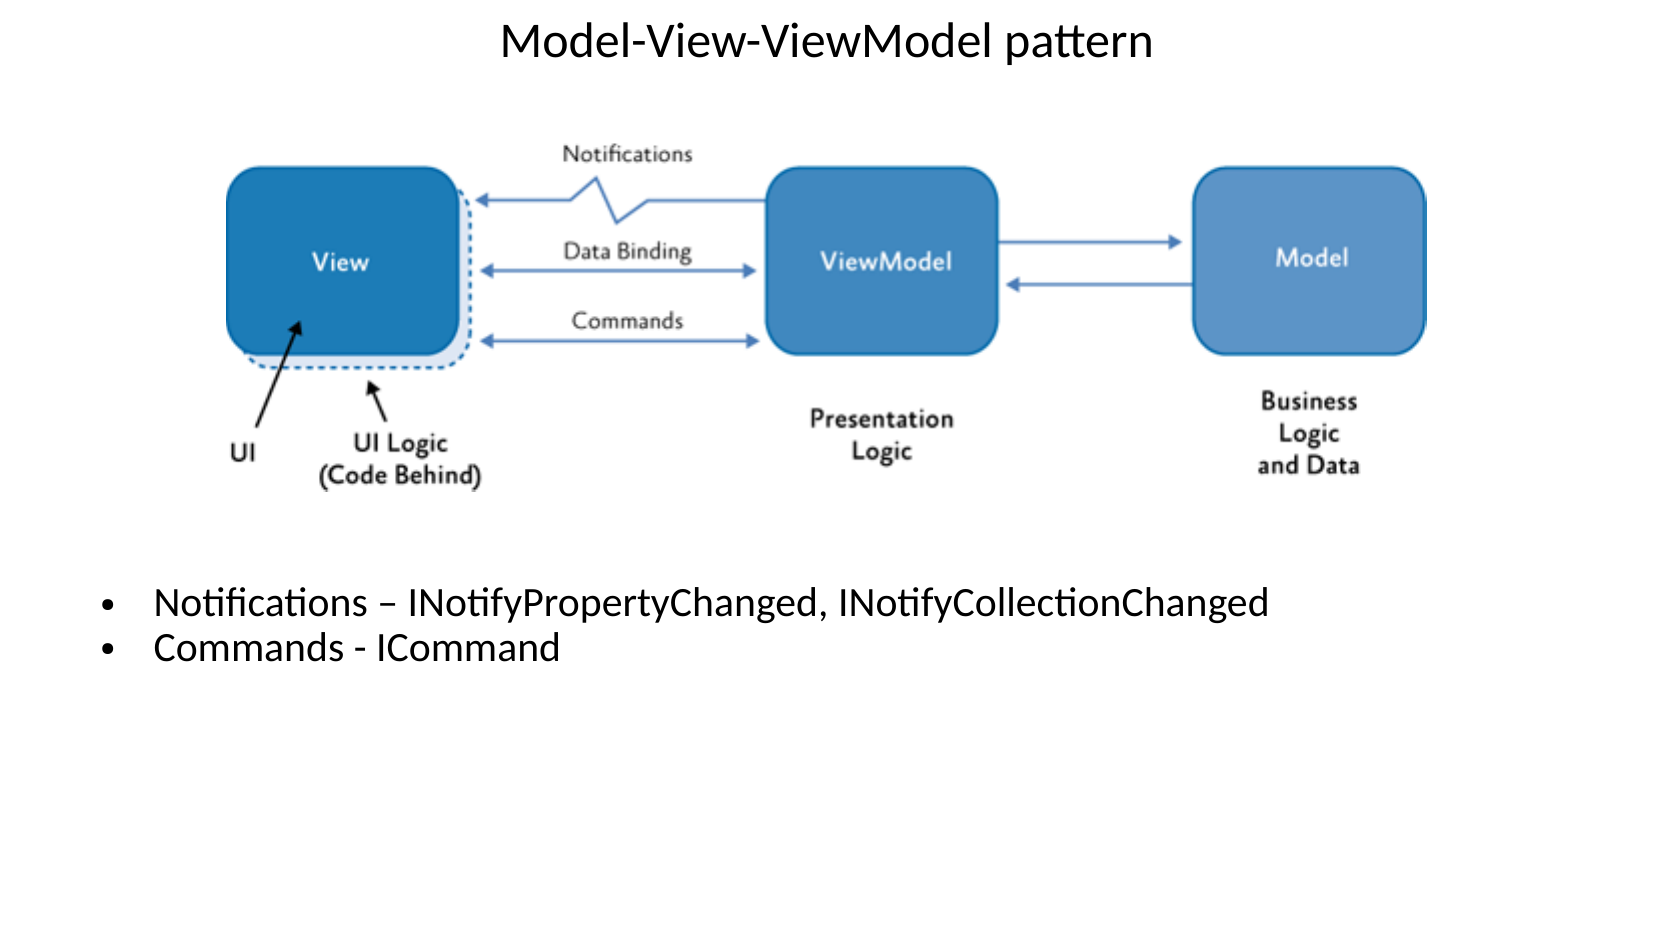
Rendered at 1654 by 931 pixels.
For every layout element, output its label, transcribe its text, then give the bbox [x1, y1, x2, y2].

picture [226, 142, 1427, 493]
list Notifications – INotifyPropertyChanged, INotifyCollectionChanged Commands - ICommand [82, 585, 1571, 916]
title Model-View-ViewModel pattern [82, 15, 1571, 76]
